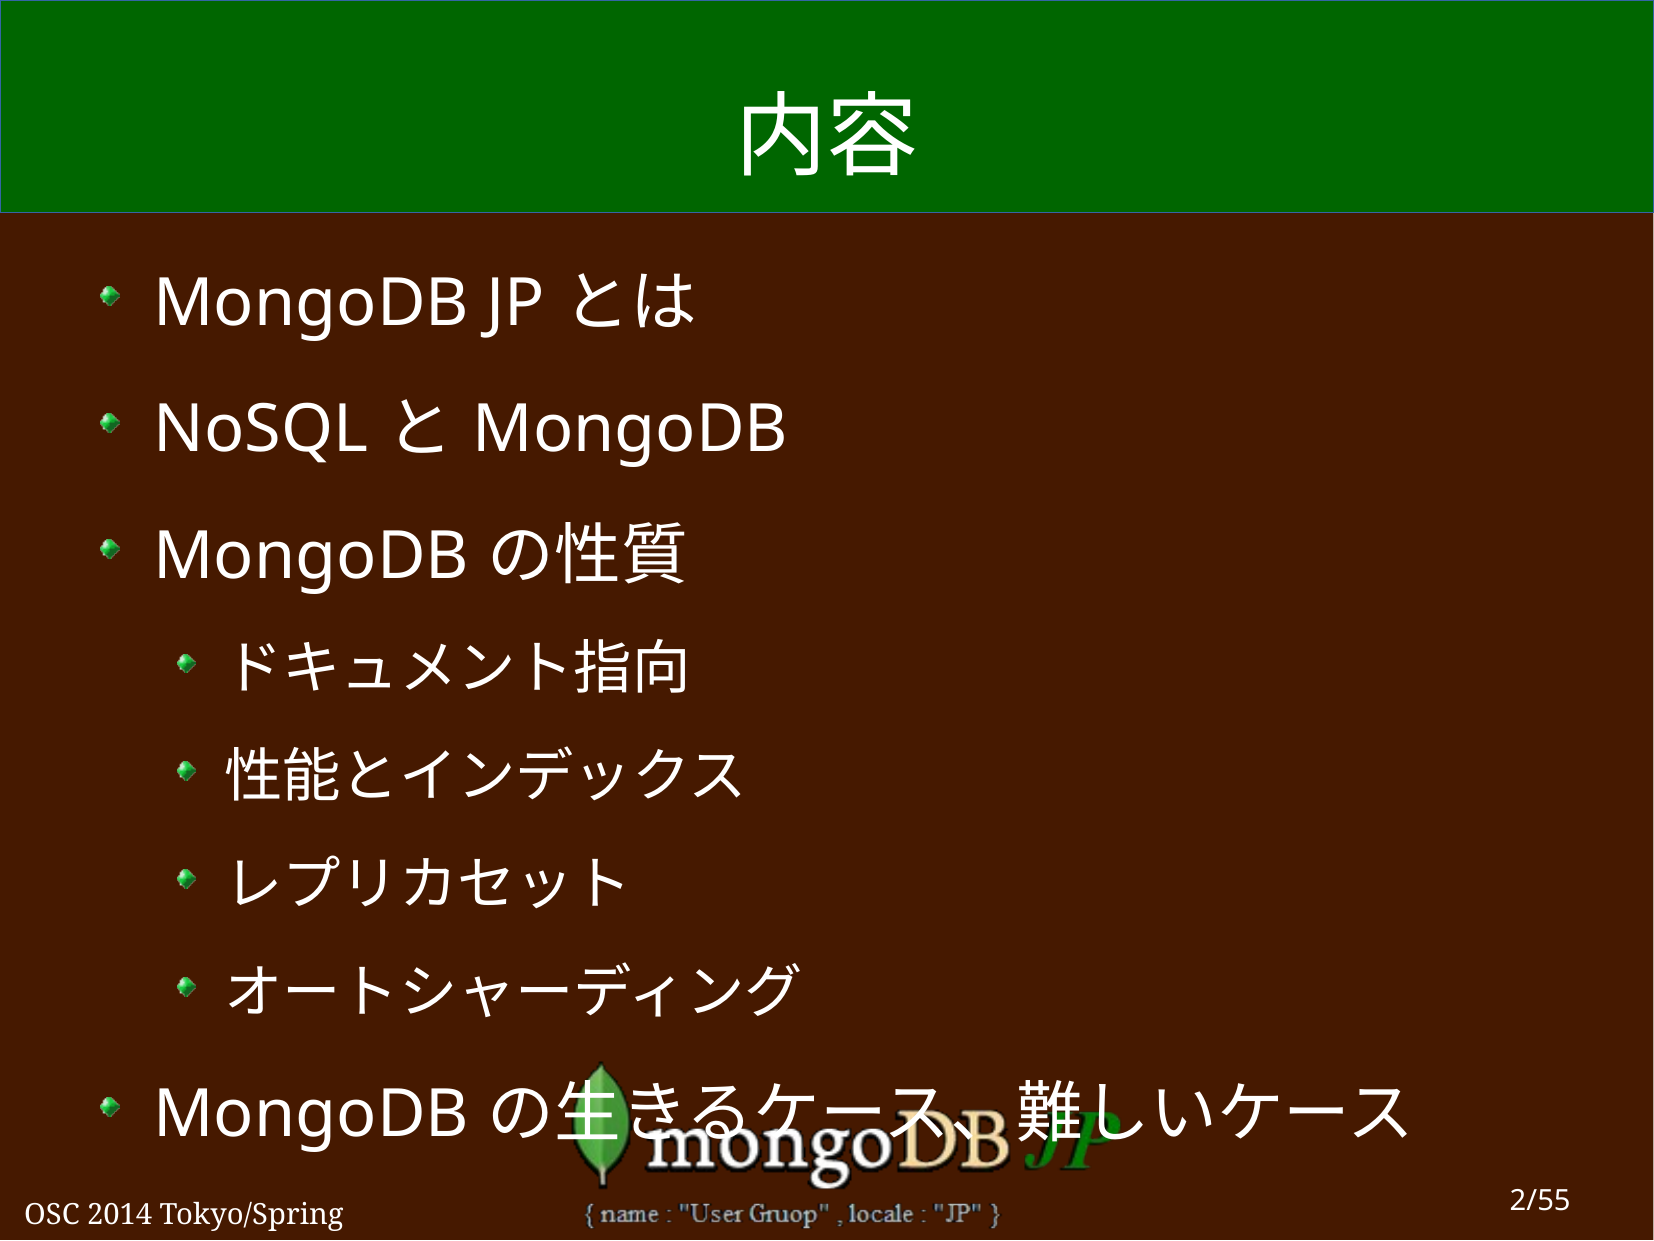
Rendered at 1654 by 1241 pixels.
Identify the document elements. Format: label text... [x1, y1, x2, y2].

list MongoDB JPとは NoSQLとMongoDB MongoDBの性質 ドキュメント指向 性能とインデックス レプリカセット オートシャーディング MongoDBの生きるケース、難しいケース [82, 247, 1571, 1132]
picture [566, 1132, 1140, 1241]
title 内容 [82, 49, 1571, 207]
